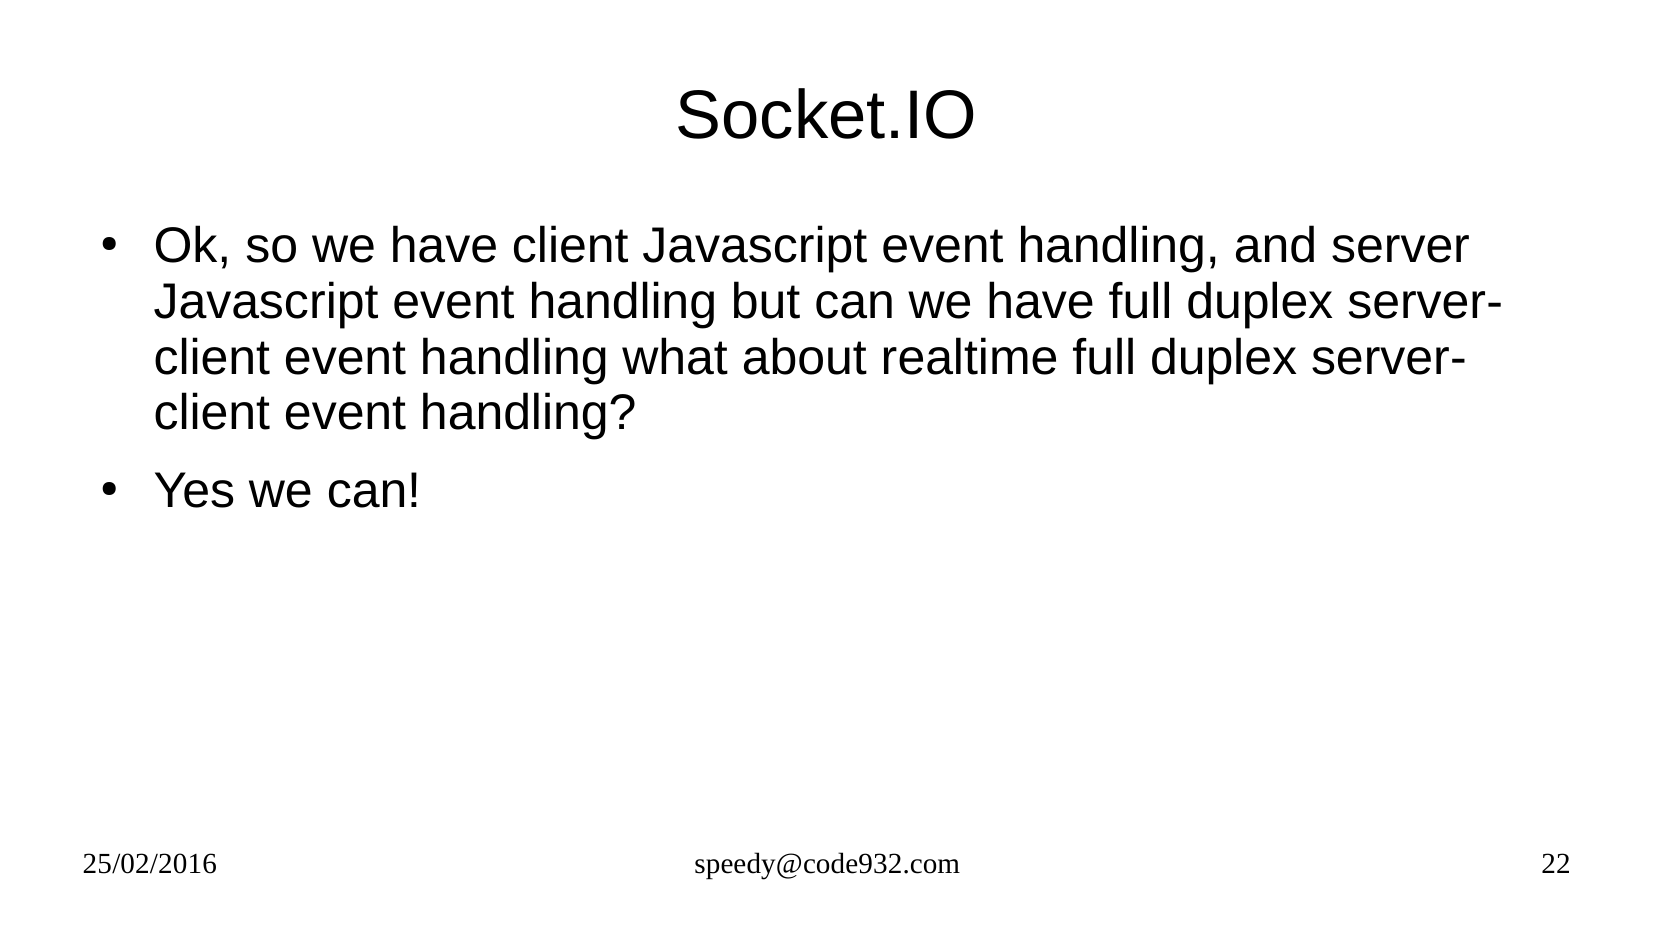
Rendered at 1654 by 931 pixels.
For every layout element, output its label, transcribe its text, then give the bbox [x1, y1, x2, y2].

title Socket.IO [82, 37, 1571, 193]
list Ok, so we have client Javascript event handling, and server Javascript event handling but can we have full duplex server-client event handling what about realtime full duplex server-client event handling? Yes we can! [82, 217, 1571, 758]
